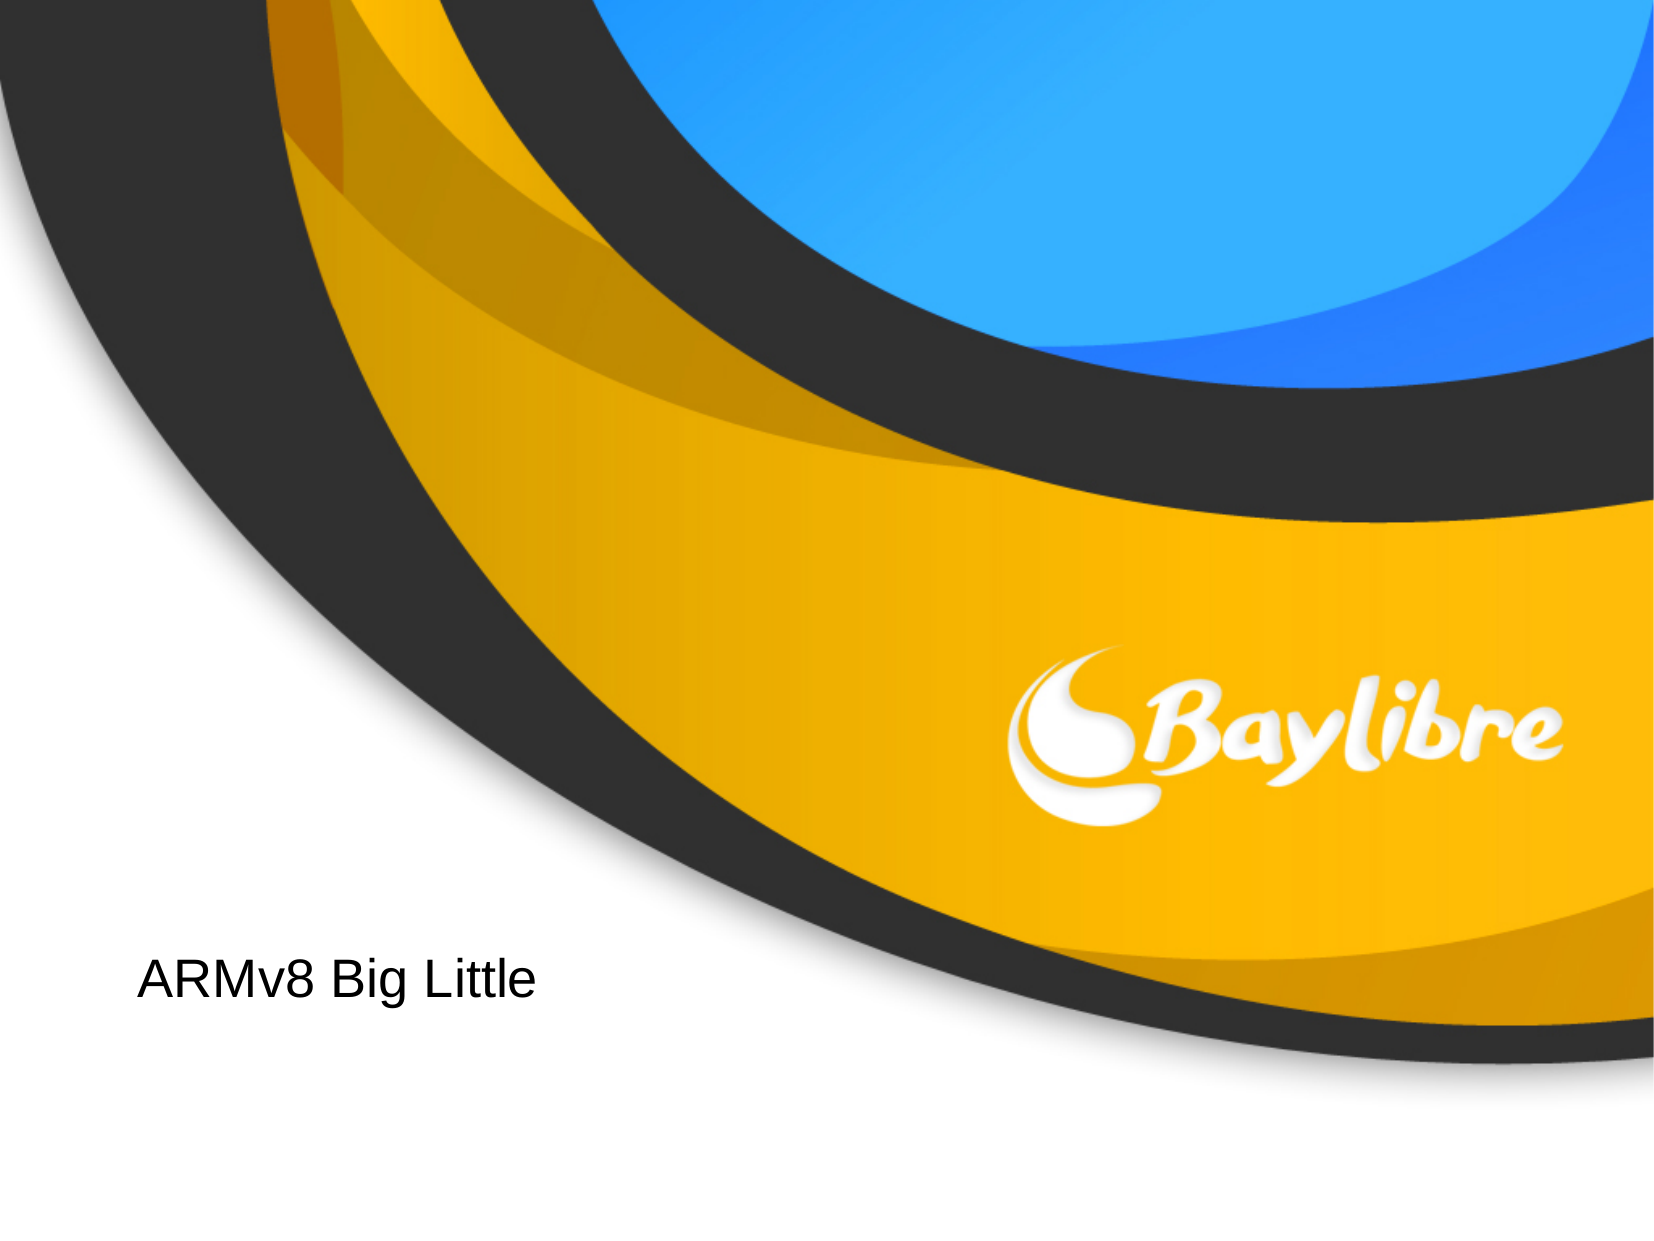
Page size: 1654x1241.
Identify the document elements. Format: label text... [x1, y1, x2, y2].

picture [0, 0, 1654, 1241]
text_box ARMv8 Big Little [123, 940, 597, 1017]
